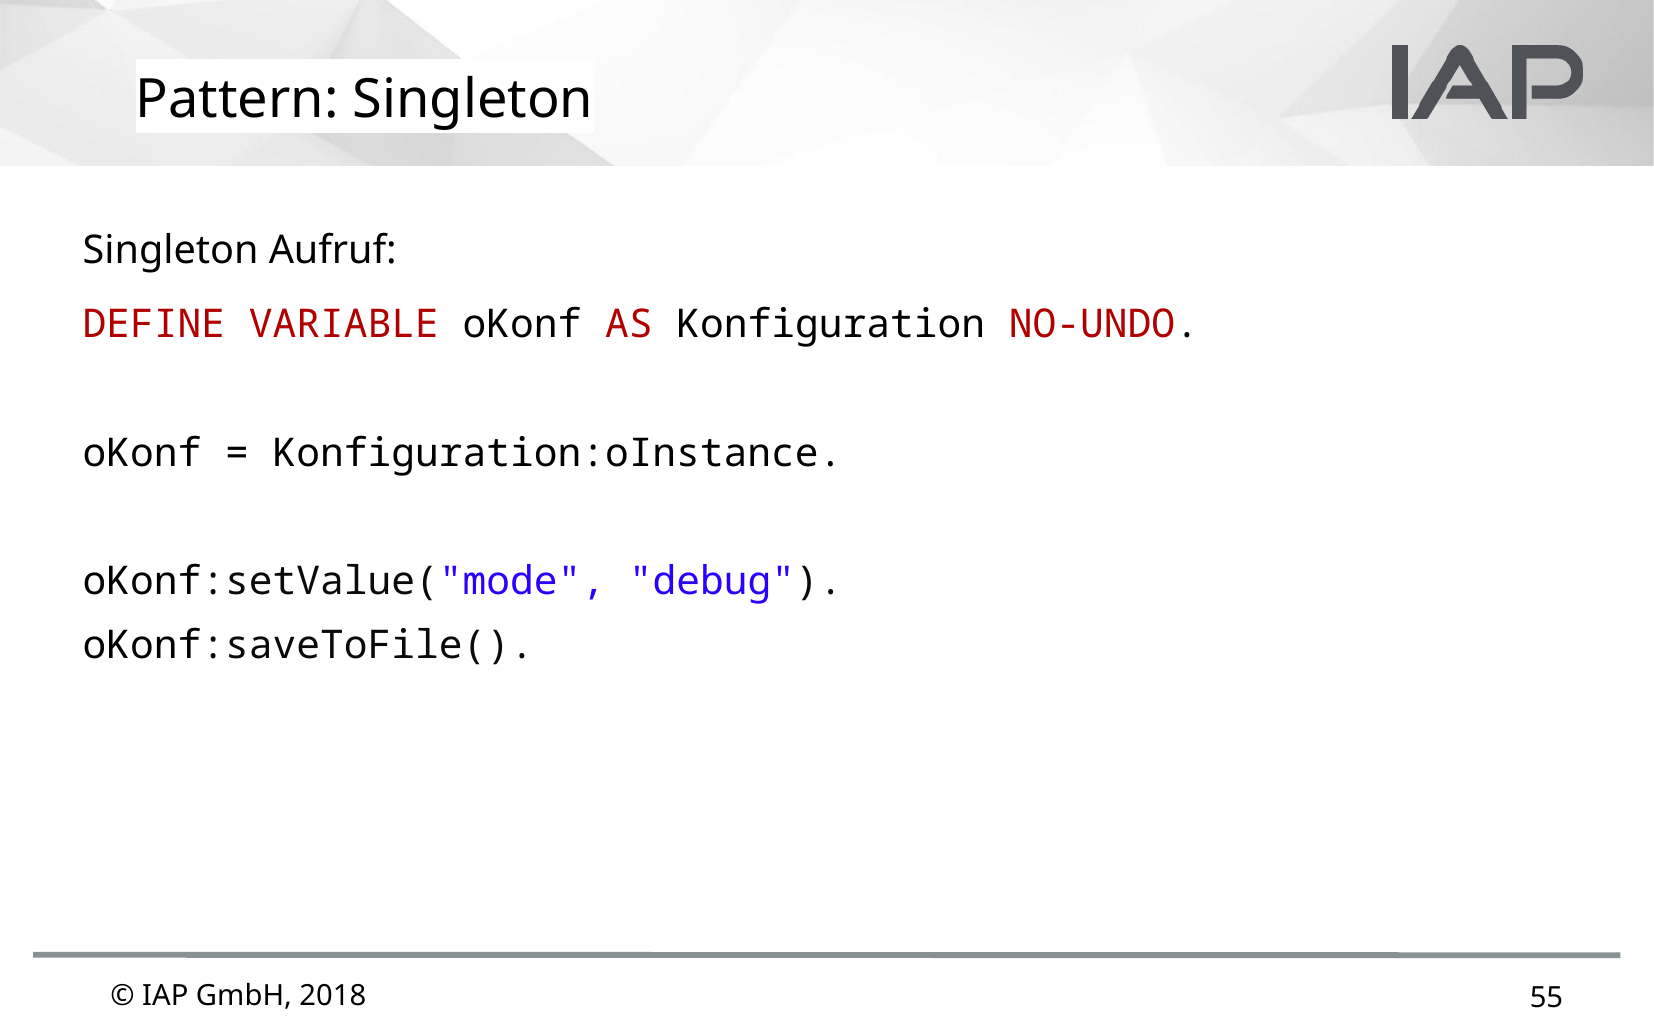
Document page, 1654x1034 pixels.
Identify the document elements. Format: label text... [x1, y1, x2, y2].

list Singleton Aufruf: [82, 221, 1571, 295]
title Pattern: Singleton [135, 41, 1264, 152]
picture [0, 0, 1654, 166]
list DEFINE VARIABLE oKonf AS Konfiguration NO-UNDO. oKonf = Konfiguration:oInstance. oKonf:setValue("mode", "debug"). oKonf:saveToFile(). [82, 295, 1571, 915]
